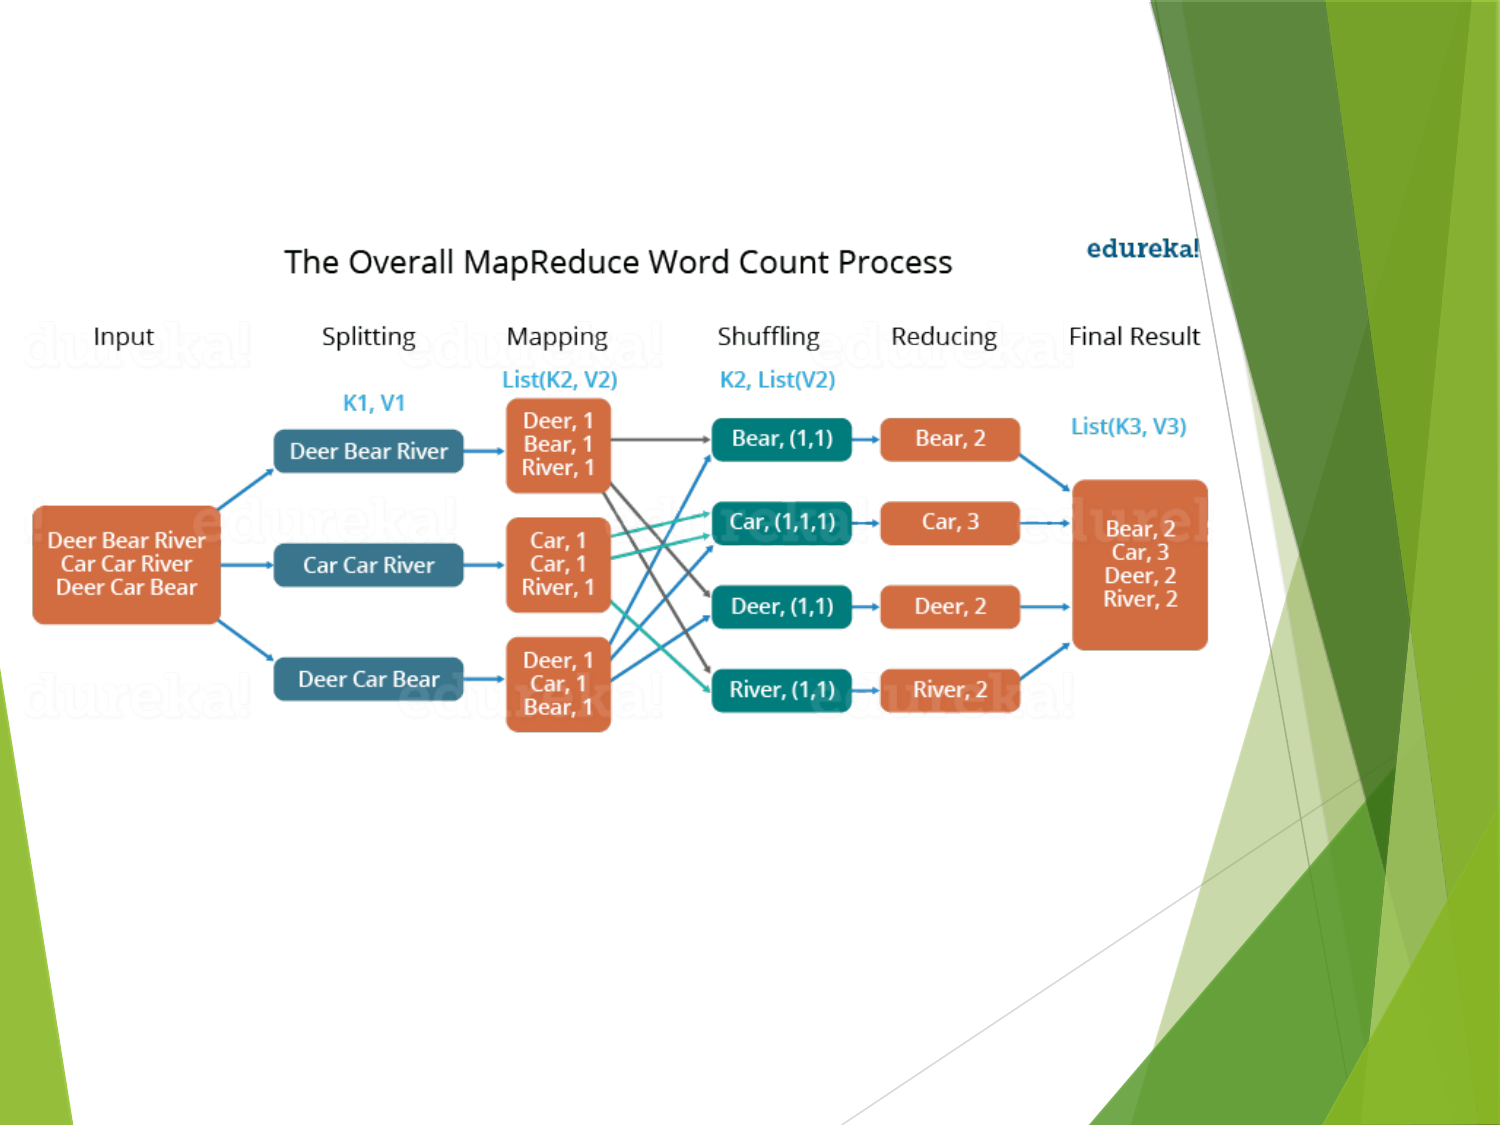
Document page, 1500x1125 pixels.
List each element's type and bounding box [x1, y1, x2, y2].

picture [24, 224, 1214, 750]
